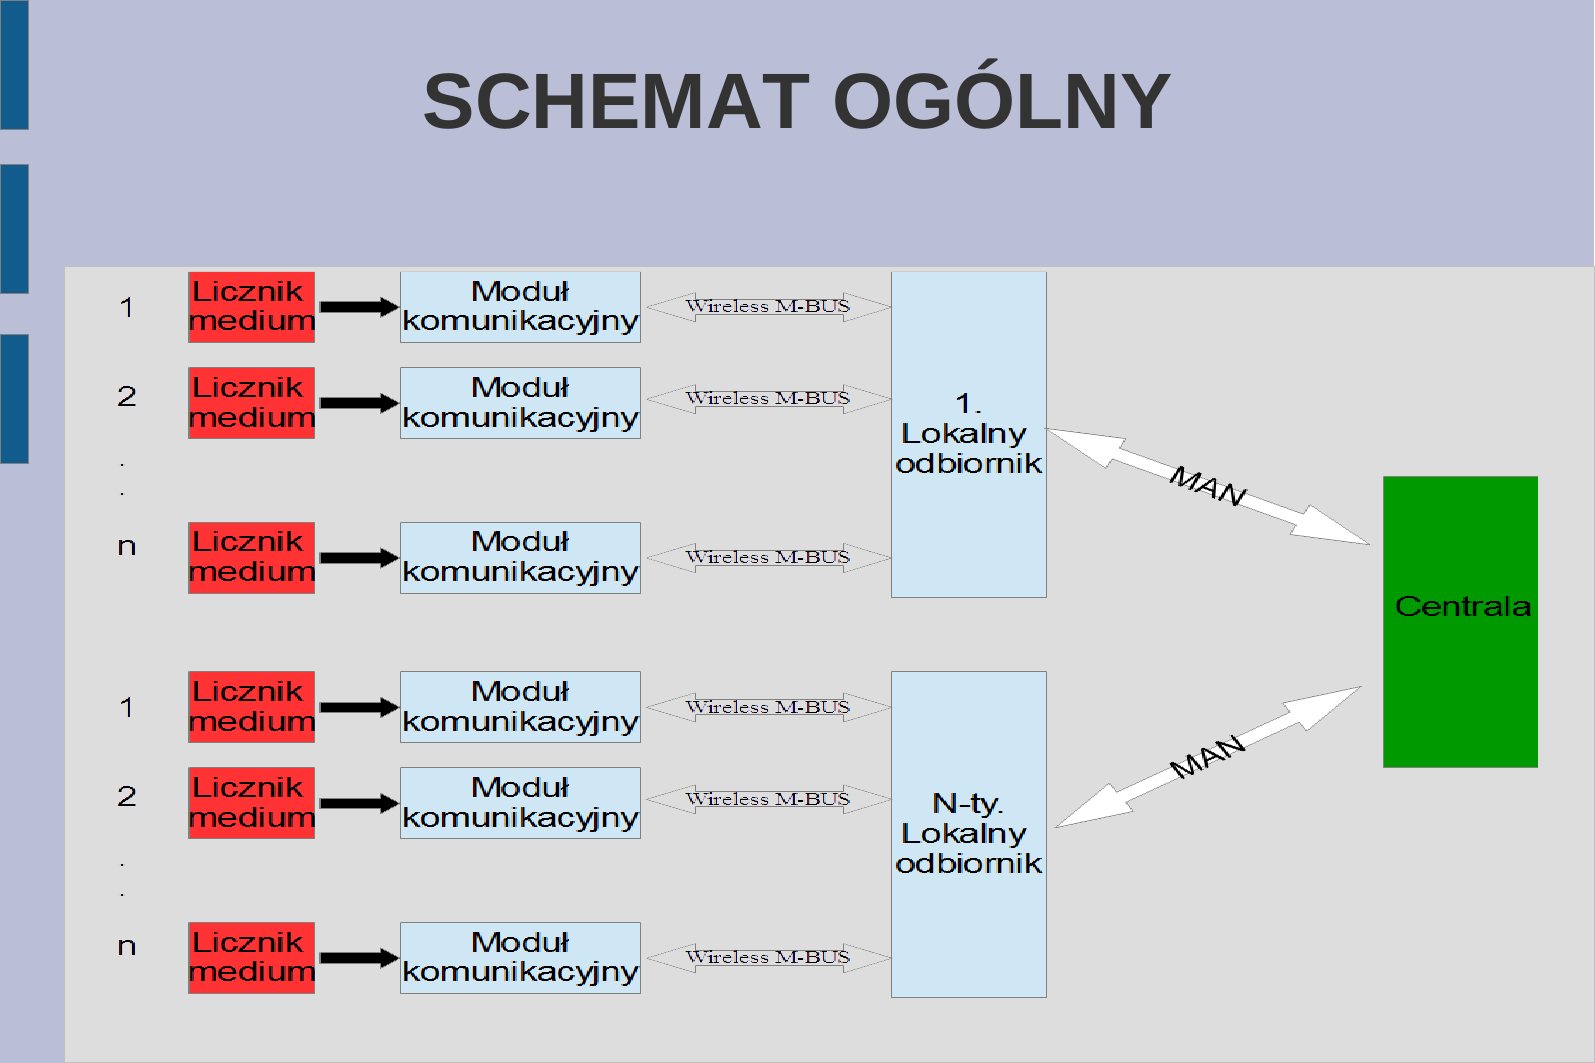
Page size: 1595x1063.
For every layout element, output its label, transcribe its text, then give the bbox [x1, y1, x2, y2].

picture [11, 271, 1595, 1063]
title SCHEMAT OGÓLNY [117, 13, 1479, 191]
